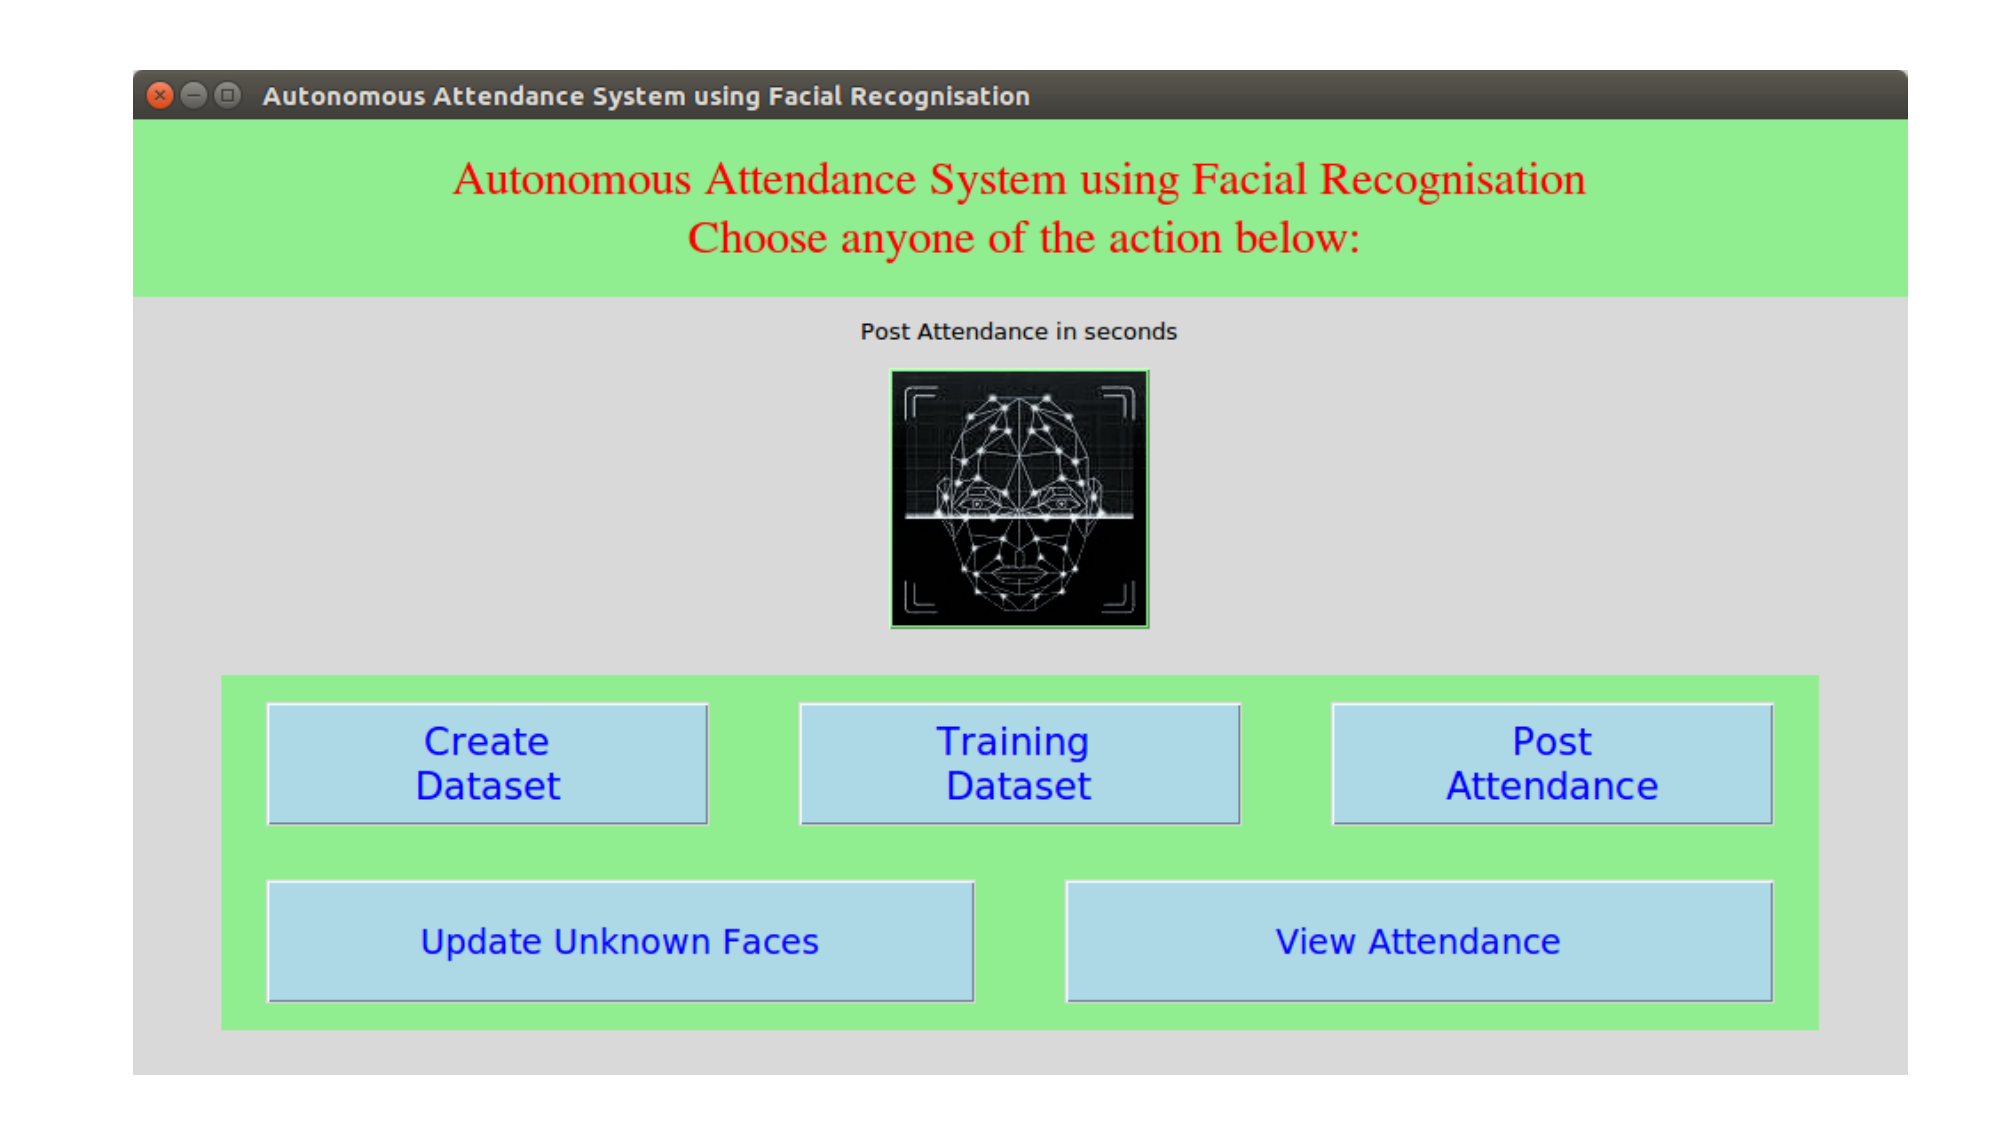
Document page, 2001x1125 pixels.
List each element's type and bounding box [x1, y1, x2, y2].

picture [133, 70, 1908, 1075]
